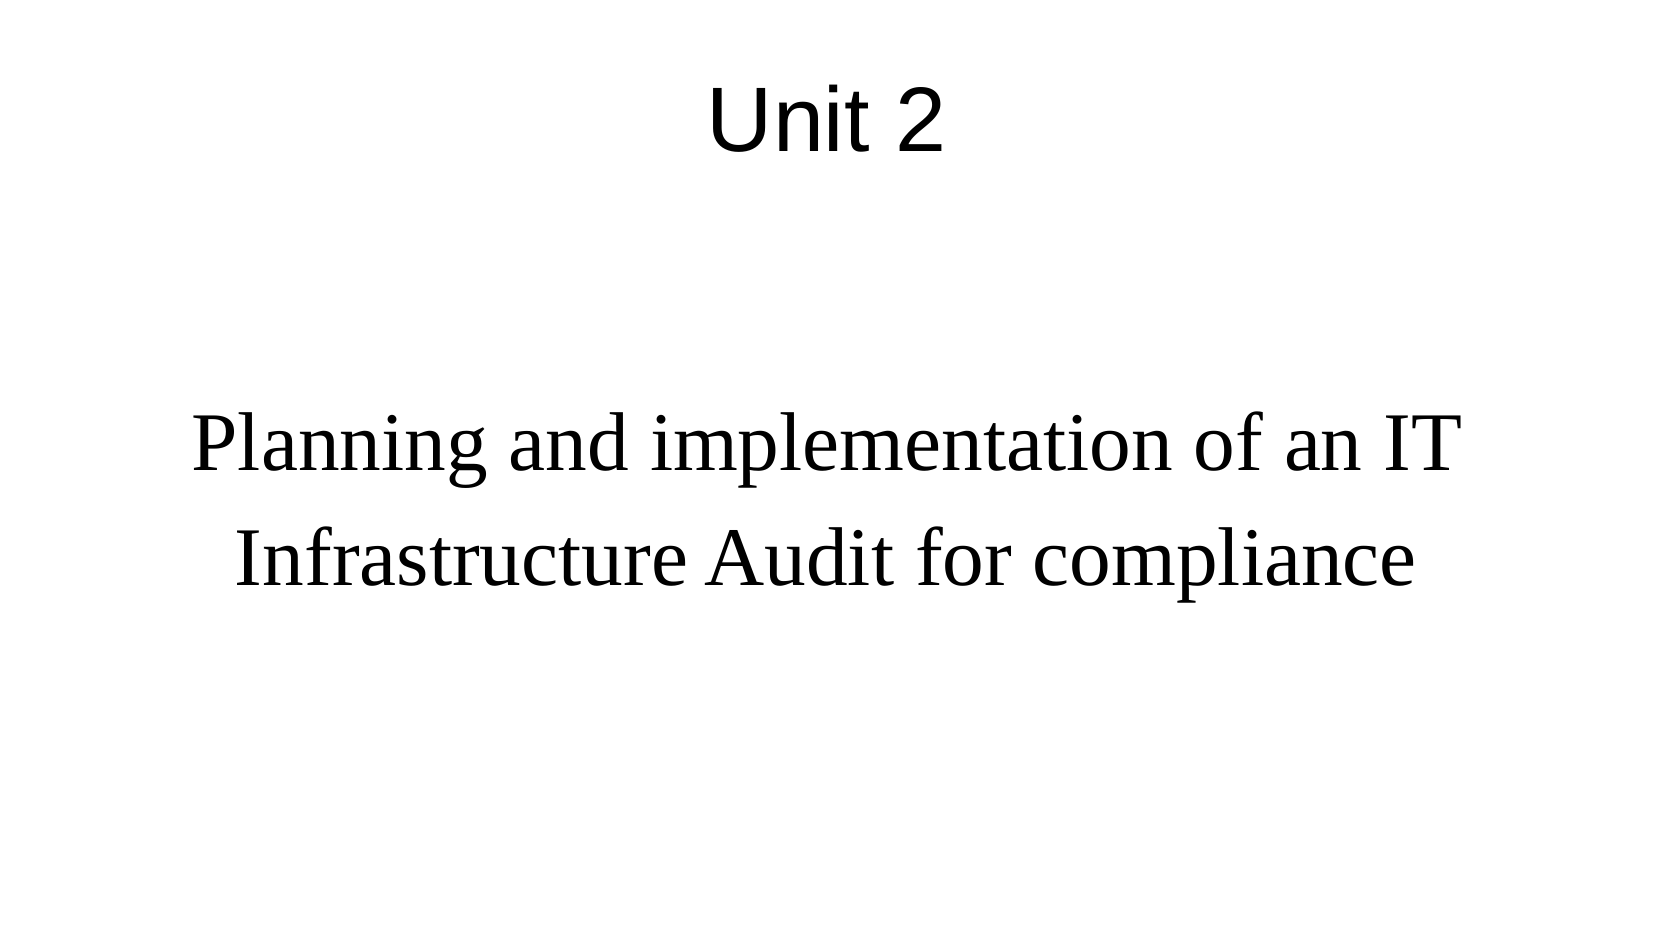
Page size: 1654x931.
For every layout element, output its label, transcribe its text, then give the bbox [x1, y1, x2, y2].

title Unit 2 [82, 37, 1571, 193]
subtitle Planning and implementation of an IT Infrastructure Audit for compliance [82, 217, 1571, 758]
